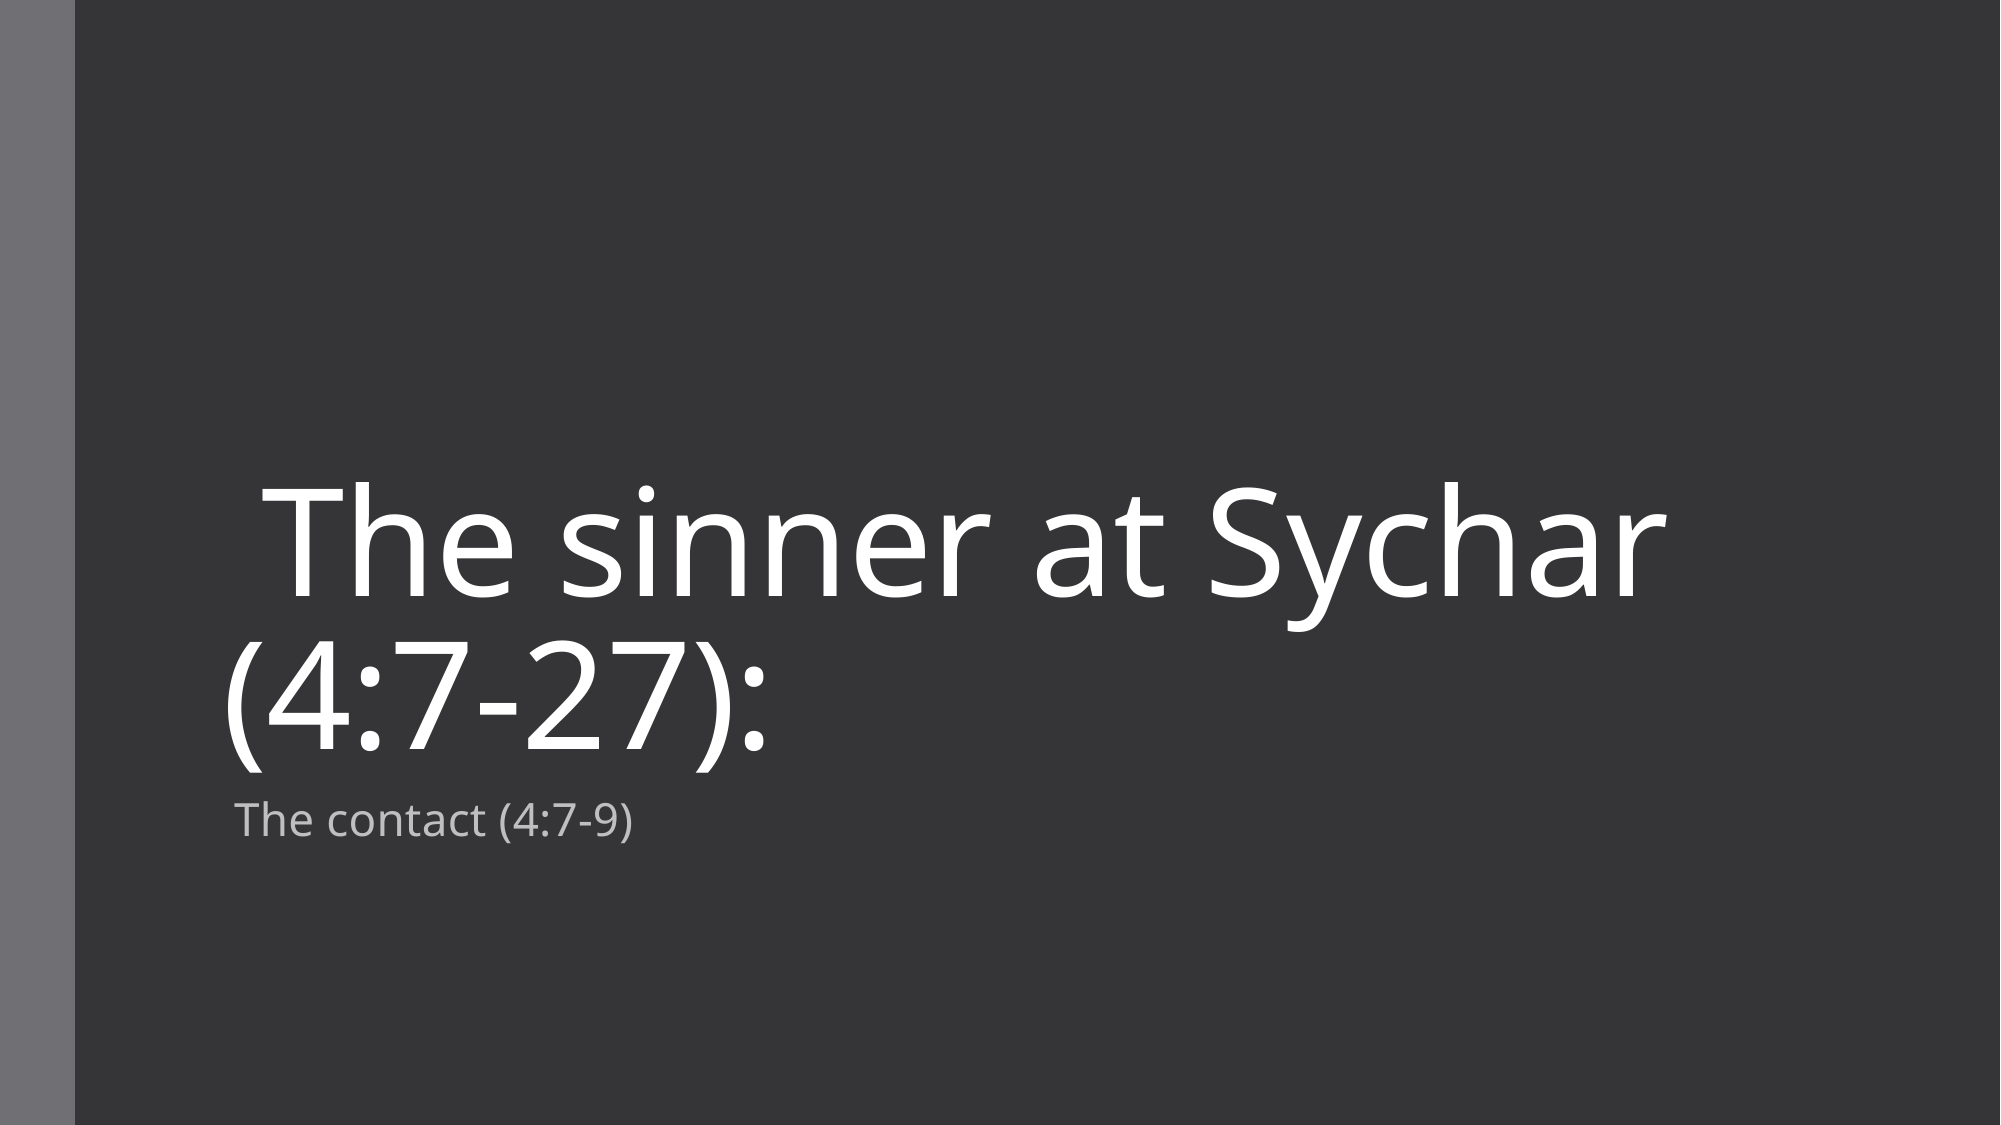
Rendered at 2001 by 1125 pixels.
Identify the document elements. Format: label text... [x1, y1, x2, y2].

subtitle The contact (4:7-9) [206, 787, 1752, 1066]
title The sinner at Sychar (4:7-27): [206, 124, 1752, 787]
